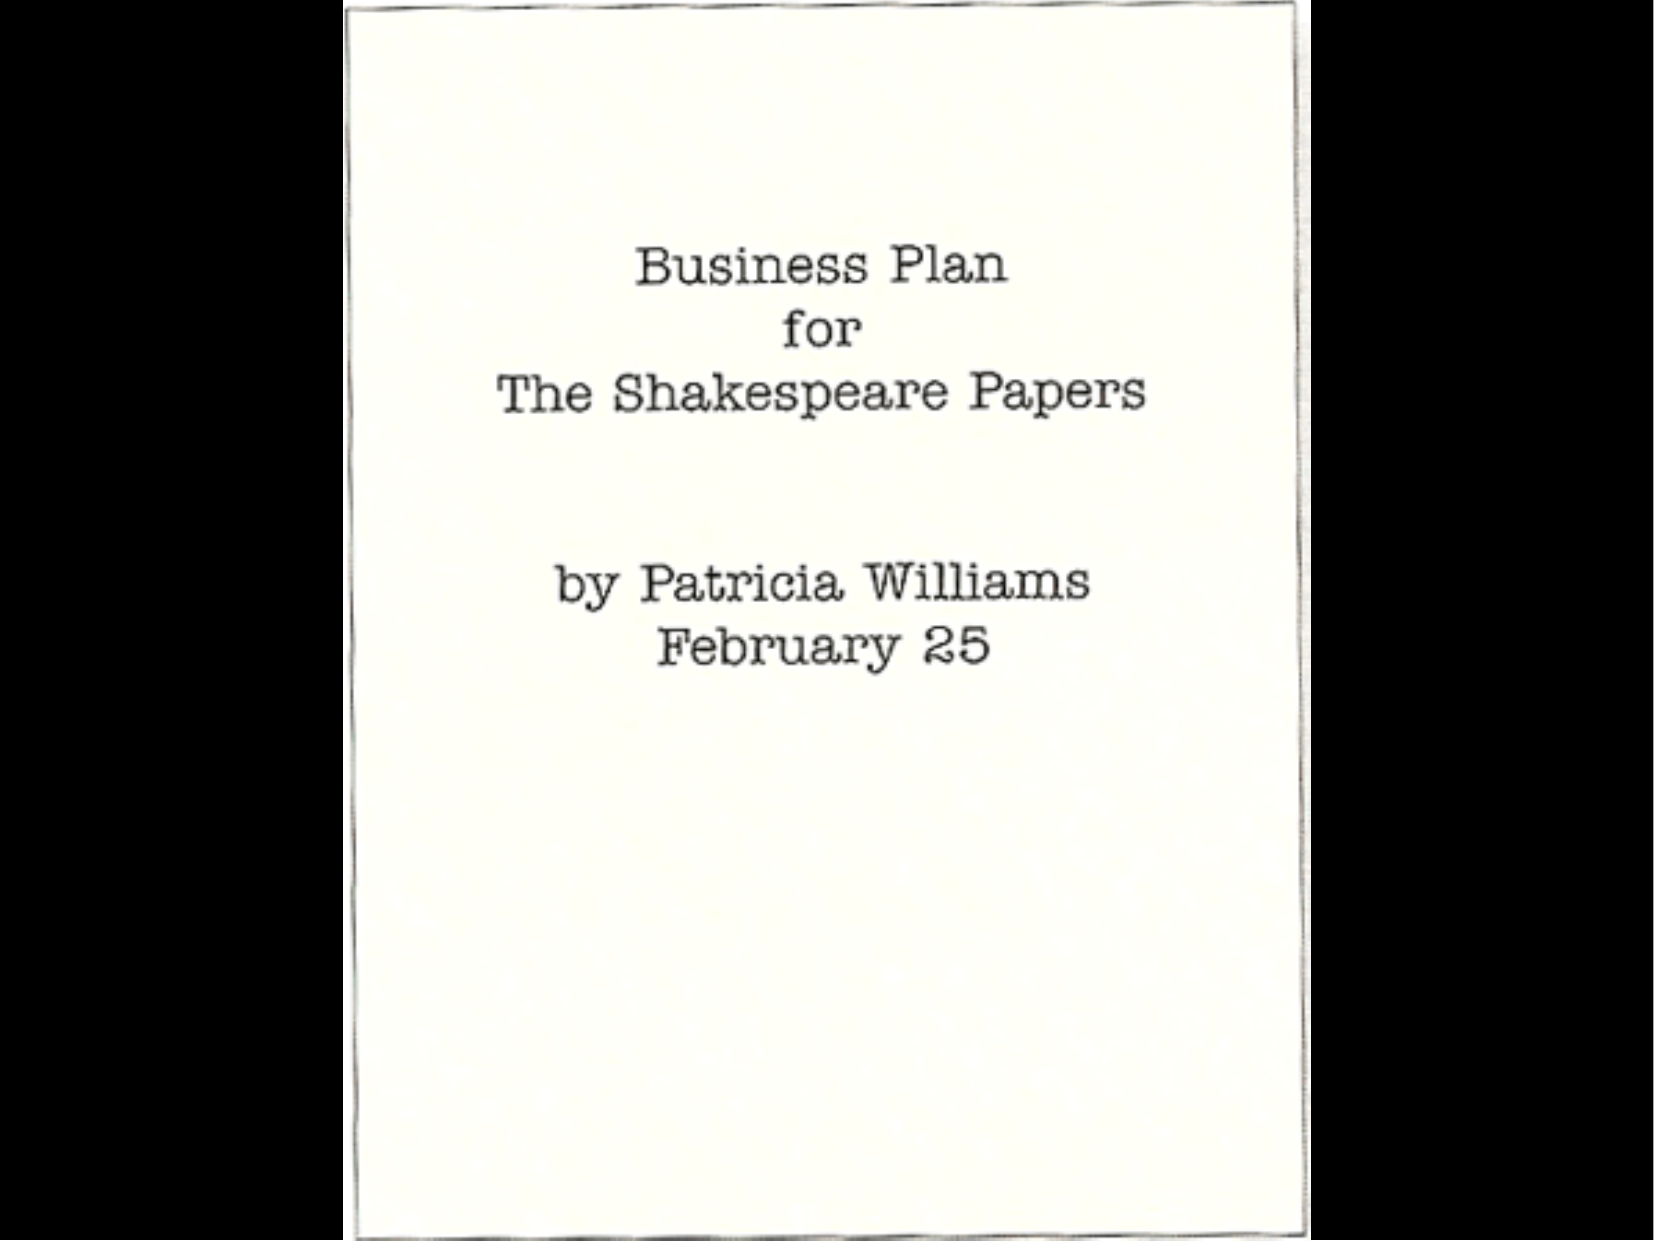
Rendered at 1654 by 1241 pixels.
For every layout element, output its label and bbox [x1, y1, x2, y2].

picture [343, 0, 1311, 1241]
